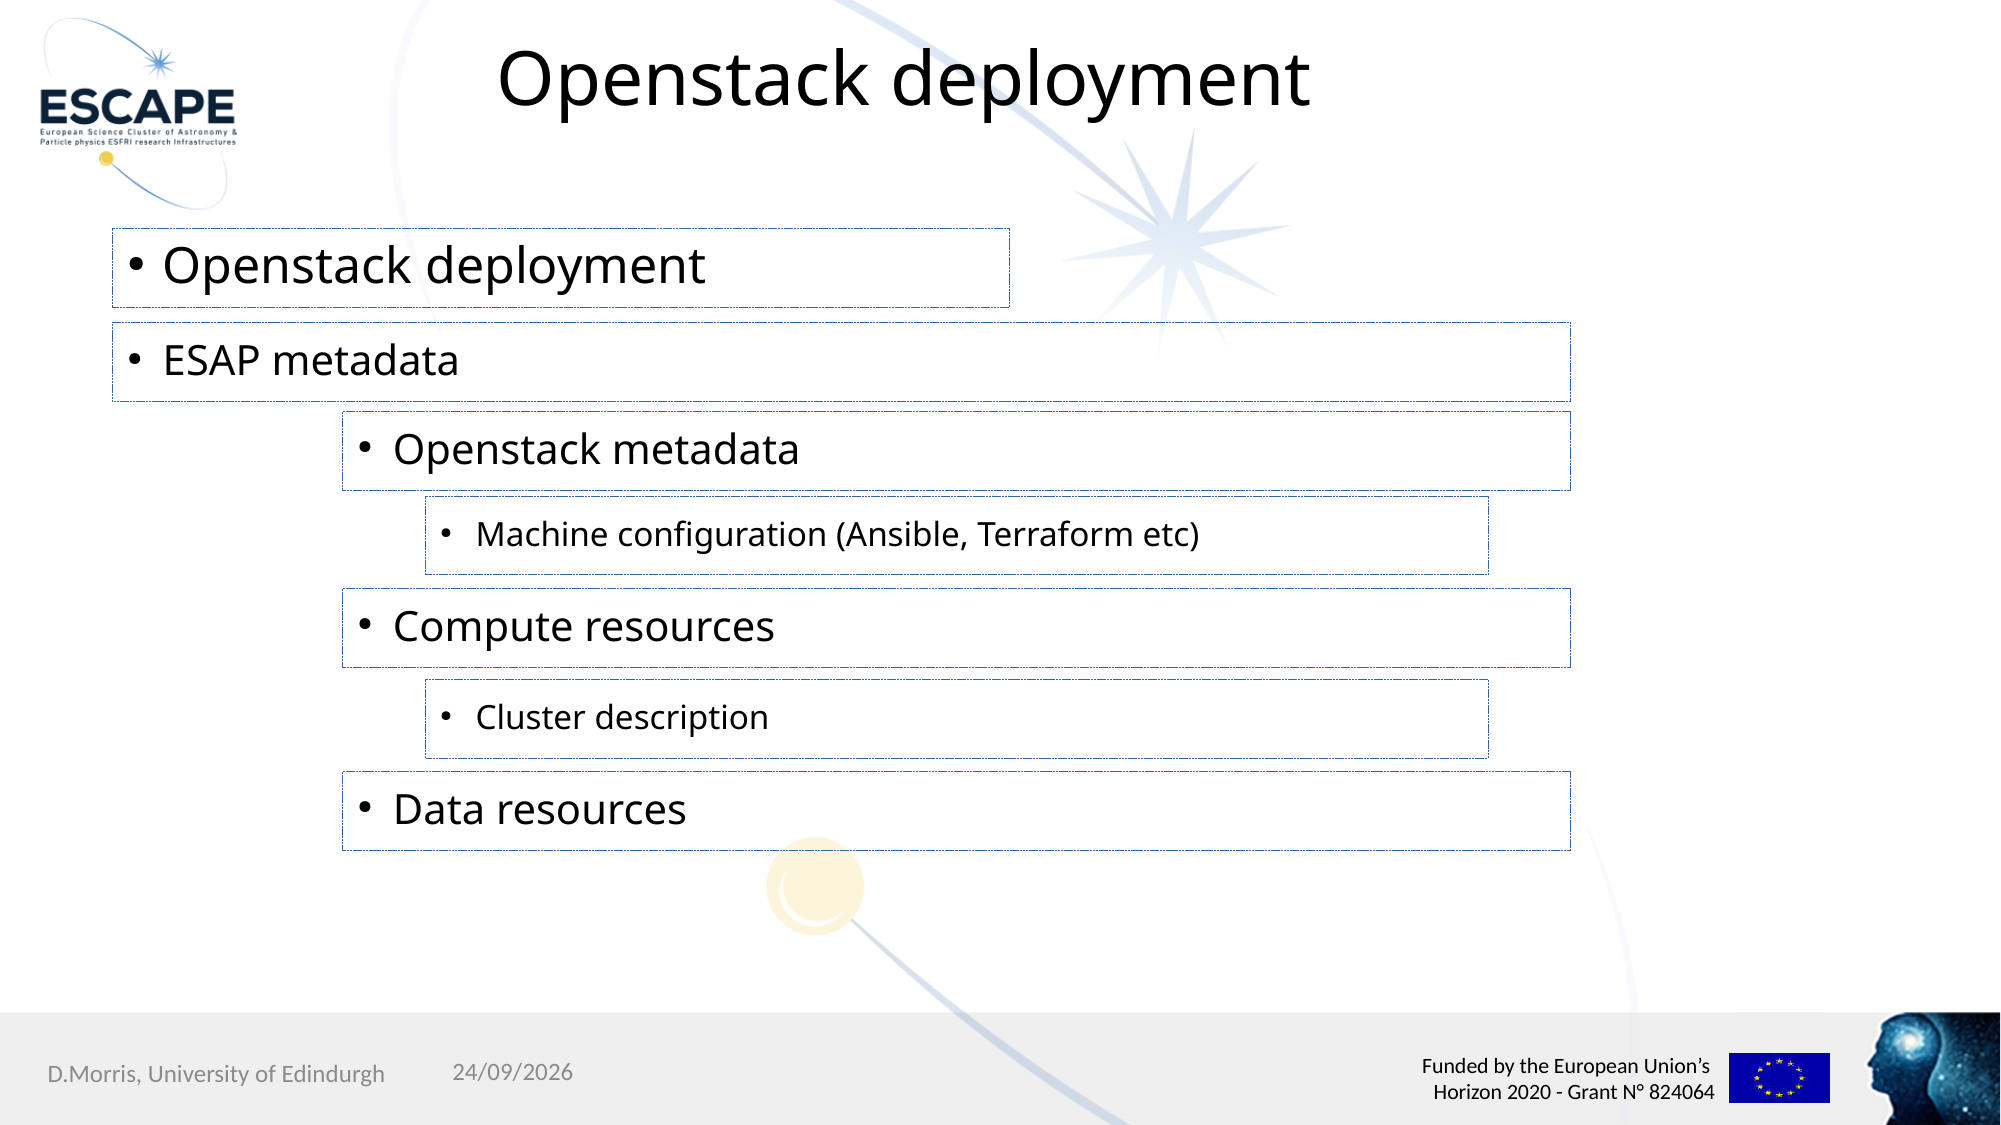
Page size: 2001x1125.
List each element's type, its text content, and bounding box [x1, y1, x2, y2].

title Data resources [342, 771, 1571, 851]
title Machine configuration (Ansible, Terraform etc) [425, 496, 1489, 575]
title ESAP metadata [112, 322, 1571, 402]
title Openstack metadata [342, 411, 1571, 491]
picture [0, 0, 2001, 1125]
title Compute resources [342, 588, 1571, 668]
footer D.Morris, University of Edindurgh [32, 1042, 414, 1103]
title Cluster description [425, 679, 1489, 759]
title Openstack deployment [481, 11, 1519, 150]
title Openstack deployment [112, 228, 1010, 308]
slide_number 14/02/2022 [437, 1043, 662, 1099]
